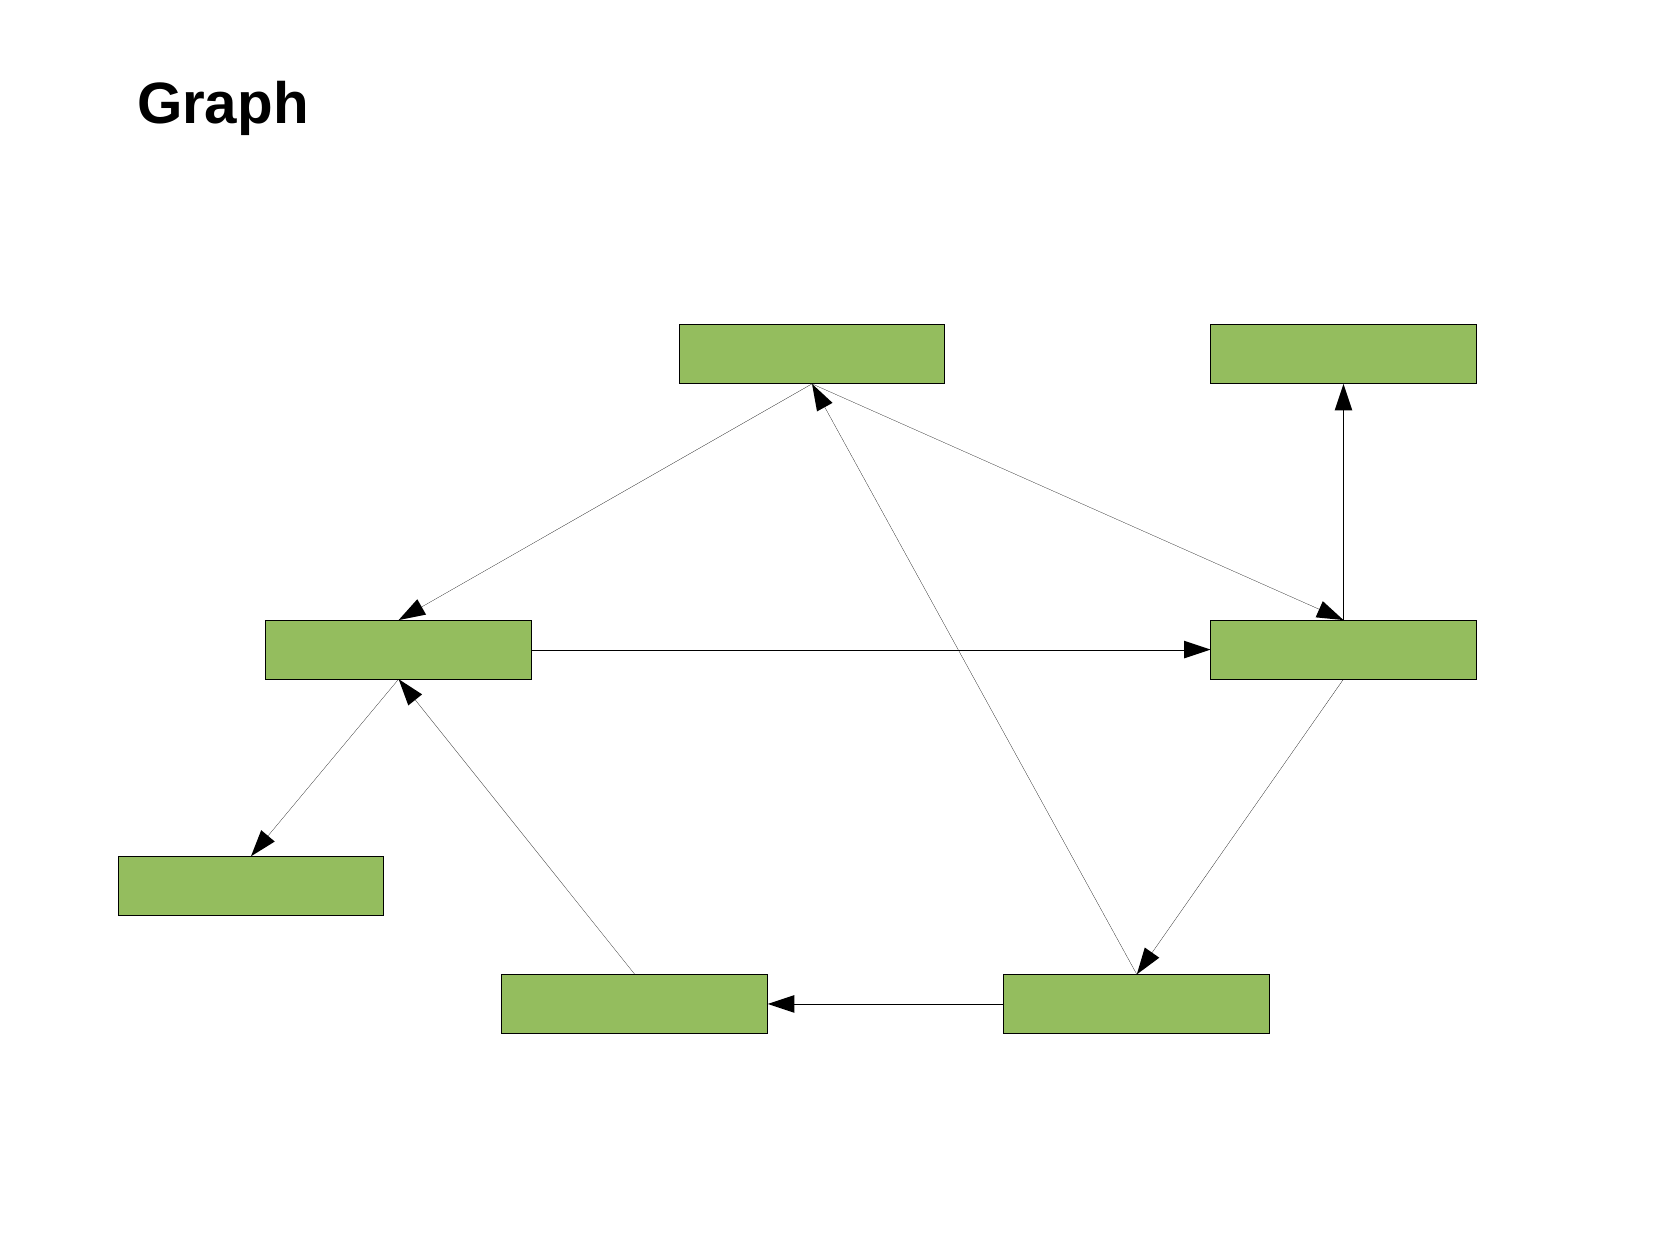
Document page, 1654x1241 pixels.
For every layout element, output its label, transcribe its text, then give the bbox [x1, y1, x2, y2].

text_box [265, 620, 532, 680]
text_box [679, 324, 945, 384]
text_box Graph [122, 63, 324, 144]
text_box [501, 974, 768, 1034]
text_box [118, 856, 384, 916]
text_box [1210, 620, 1477, 680]
text_box [1003, 974, 1270, 1034]
text_box [1210, 324, 1477, 384]
